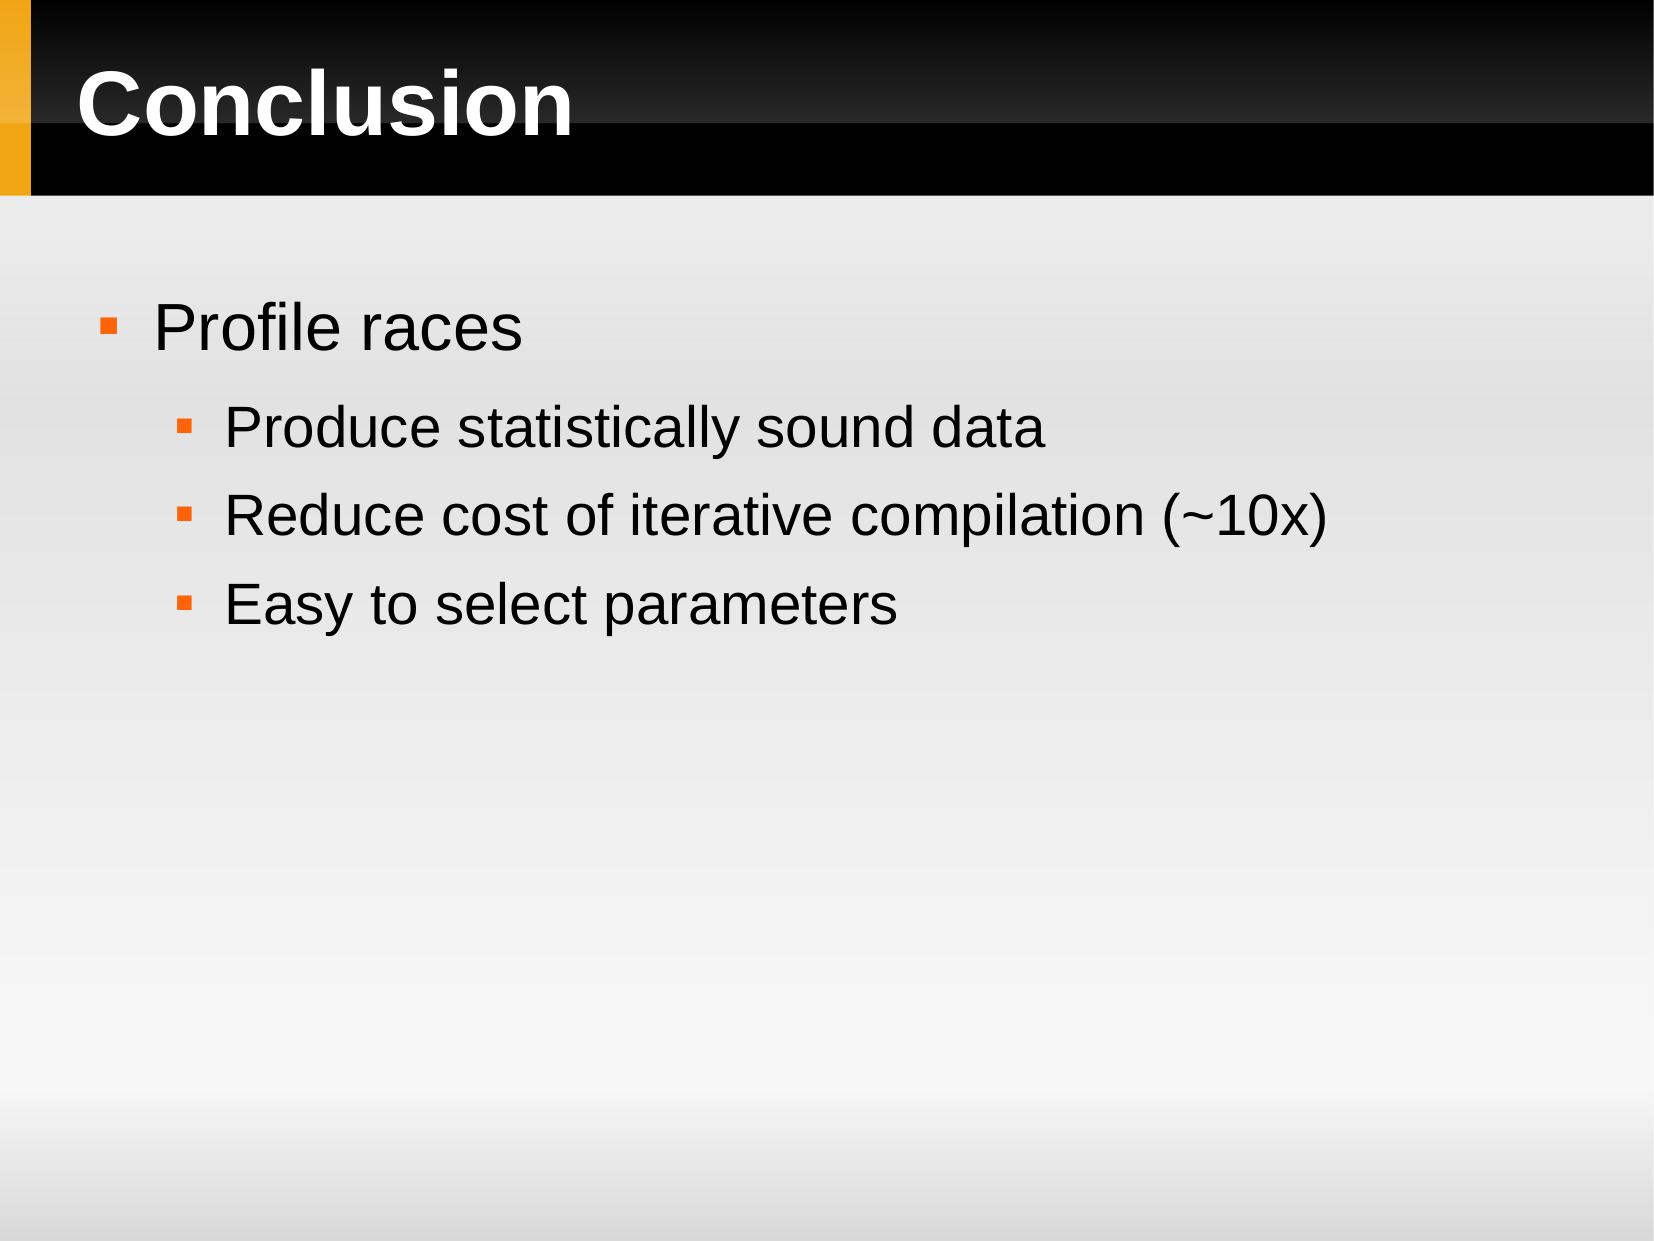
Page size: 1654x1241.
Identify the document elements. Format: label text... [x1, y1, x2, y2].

title Conclusion [76, 7, 1565, 200]
picture [0, 0, 1654, 1241]
list Profile races Produce statistically sound data Reduce cost of iterative compilation (~10x) Easy to select parameters [82, 290, 1571, 1094]
